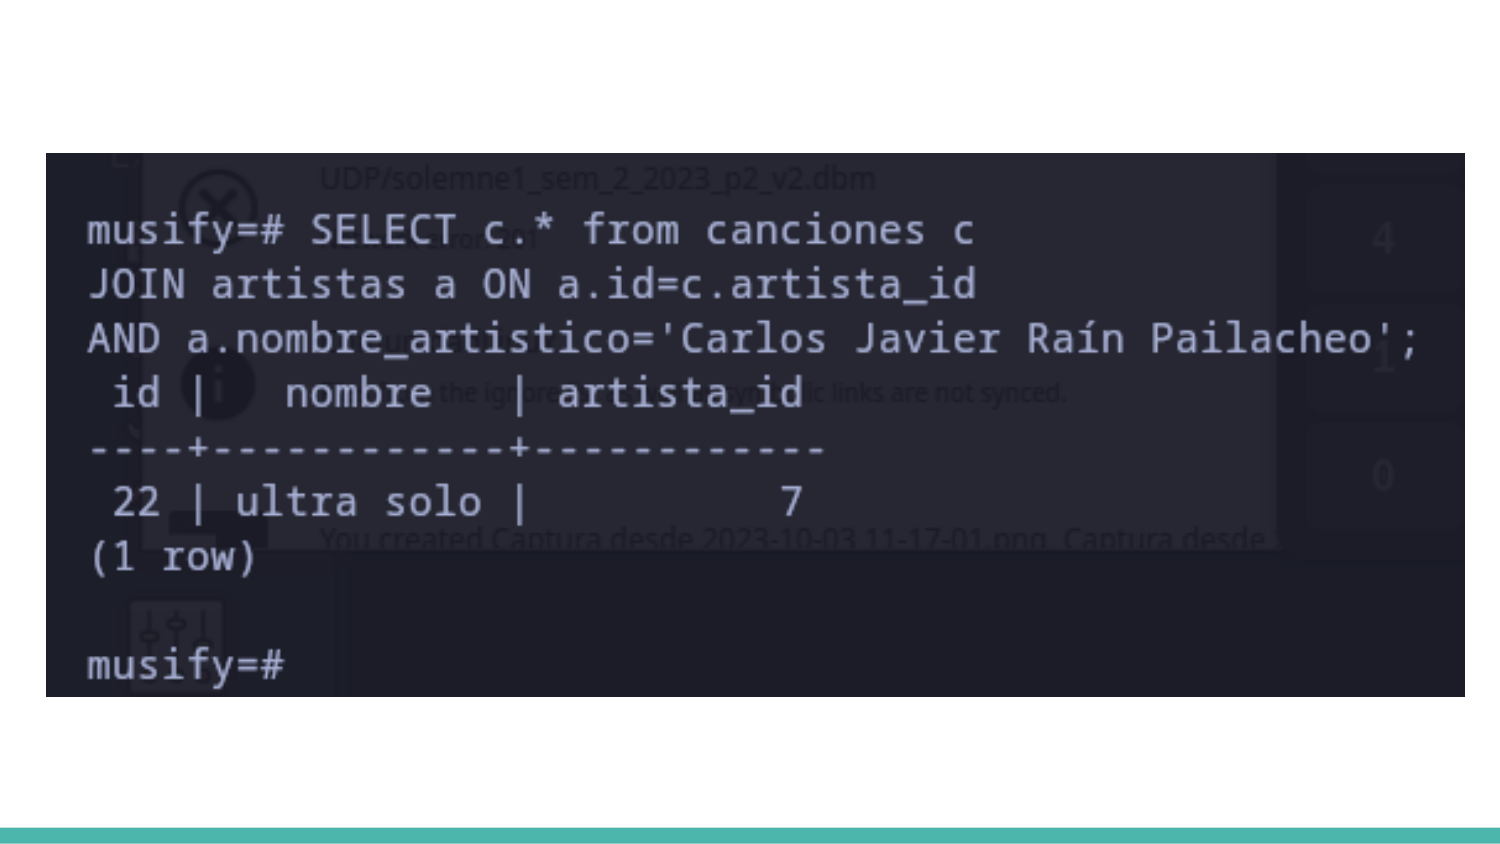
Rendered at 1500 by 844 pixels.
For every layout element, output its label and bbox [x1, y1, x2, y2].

picture [46, 153, 1465, 697]
